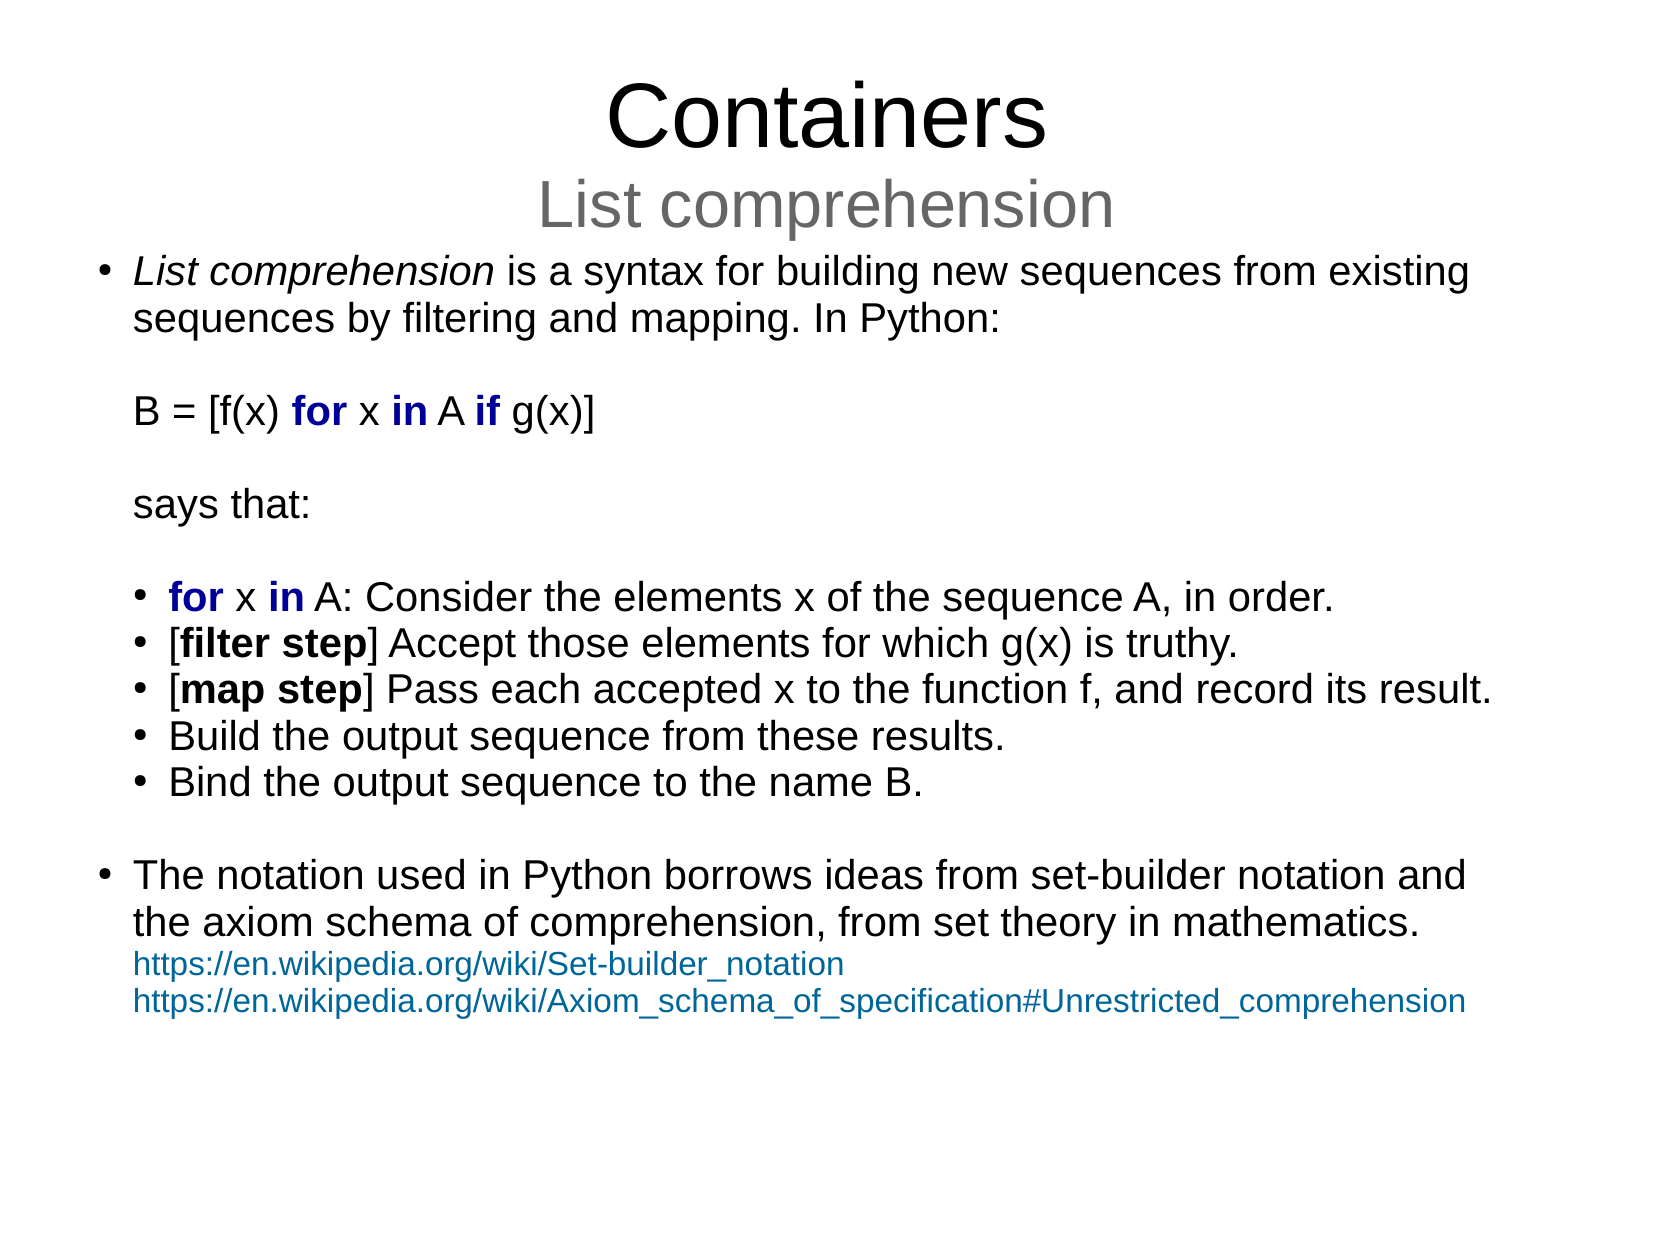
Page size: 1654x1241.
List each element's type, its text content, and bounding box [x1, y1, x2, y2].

text_box List comprehension is a syntax for building new sequences from existing sequences by filtering and mapping. In Python: B = [f(x) for x in A if g(x)] says that: for x in A: Consider the elements x of the sequence A, in order. [filter step] Accept those elements for which g(x) is truthy. [map step] Pass each accepted x to the function f, and record its result. Build the output sequence from these results. Bind the output sequence to the name B. The notation used in Python borrows ideas from set-builder notation and the axiom schema of comprehension, from set theory in mathematics. https://en.wikipedia.org/wiki/Set-builder_notation https://en.wikipedia.org/wiki/Axiom_schema_of_specification#Unrestricted_comprehension [82, 240, 1561, 1102]
title Containers List comprehension [82, 49, 1571, 257]
